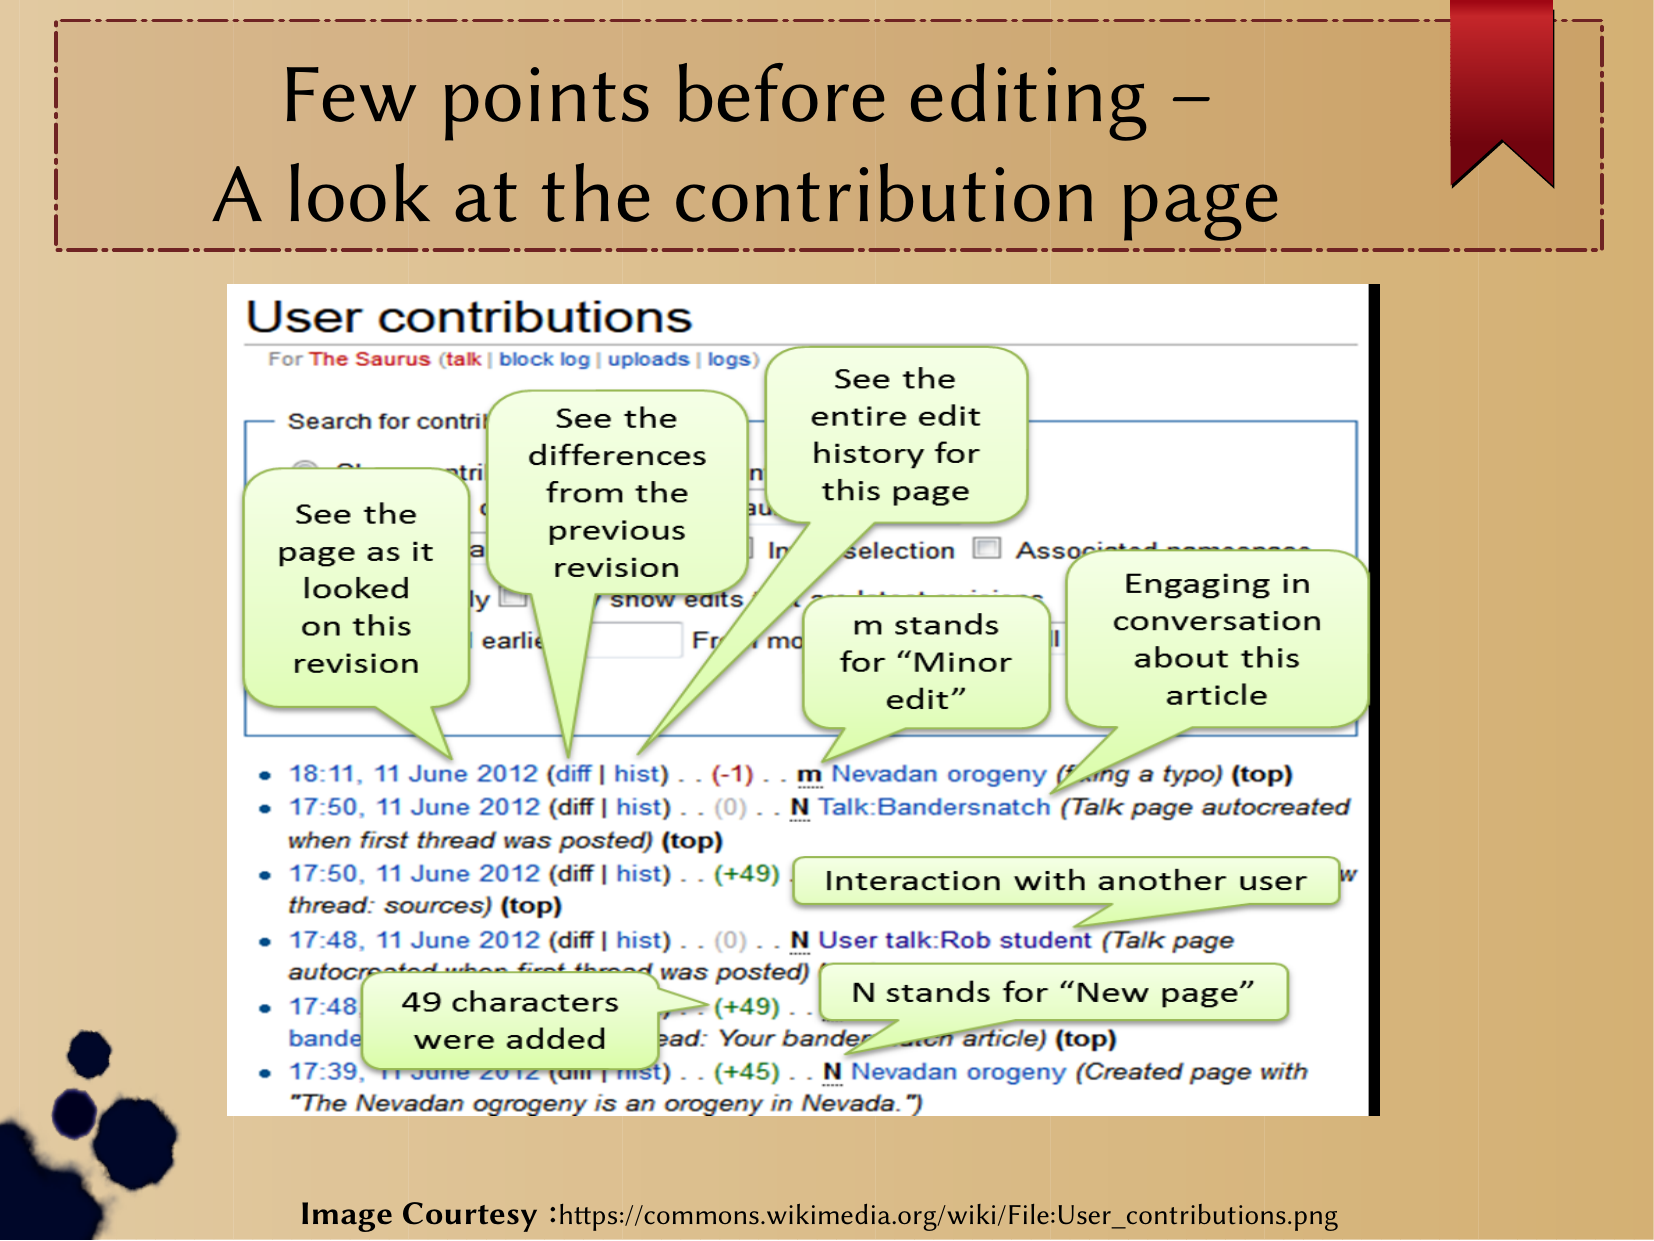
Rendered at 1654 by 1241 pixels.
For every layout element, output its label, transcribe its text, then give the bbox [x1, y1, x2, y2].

text_box Few points before editing – A look at the contribution page [82, 47, 1412, 229]
picture [227, 284, 1381, 1116]
text_box Image Courtesy :https://commons.wikimedia.org/wiki/File:User_contributions.png [199, 1096, 1440, 1241]
